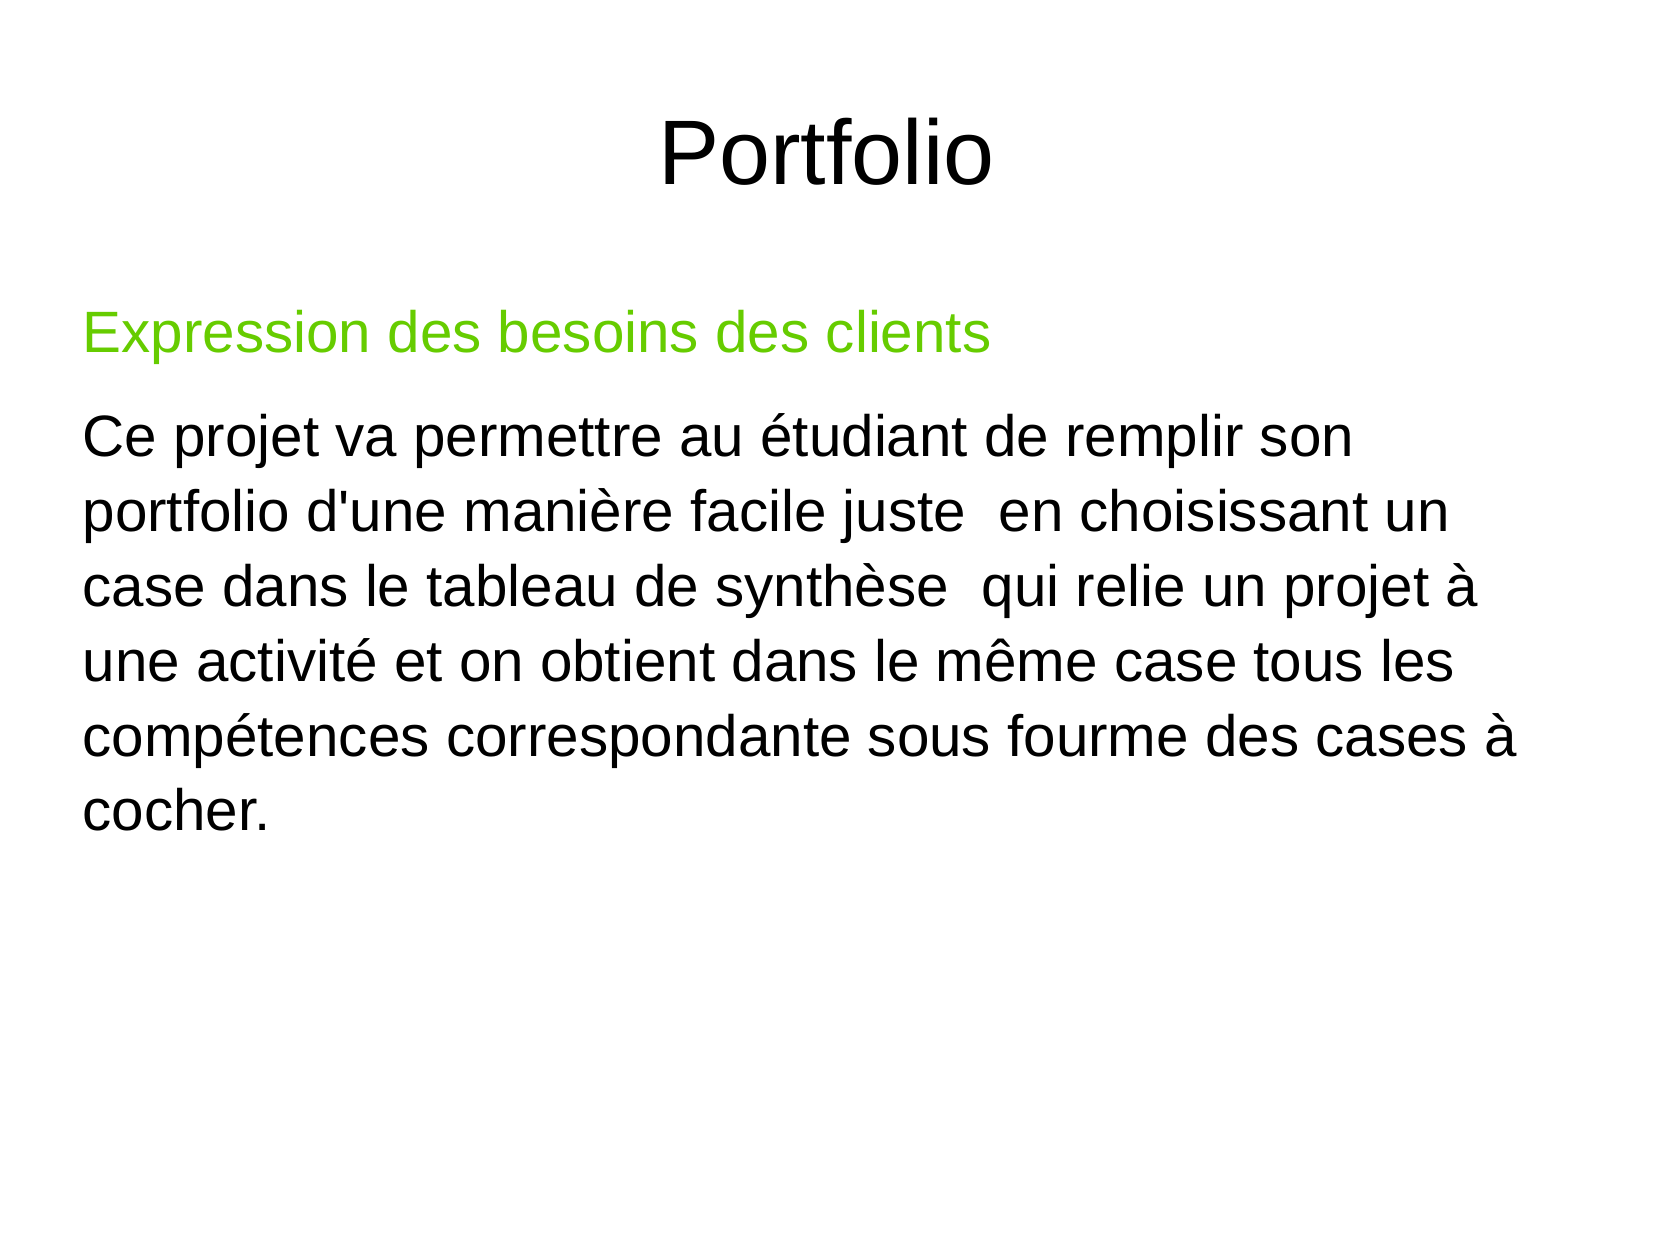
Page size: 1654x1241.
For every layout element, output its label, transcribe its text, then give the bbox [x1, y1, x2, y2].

list Expression des besoins des clients Ce projet va permettre au étudiant de remplir son portfolio d'une manière facile juste en choisissant un case dans le tableau de synthèse qui relie un projet à une activité et on obtient dans le même case tous les compétences correspondante sous fourme des cases à cocher. [82, 290, 1571, 1010]
title Portfolio [82, 49, 1571, 257]
